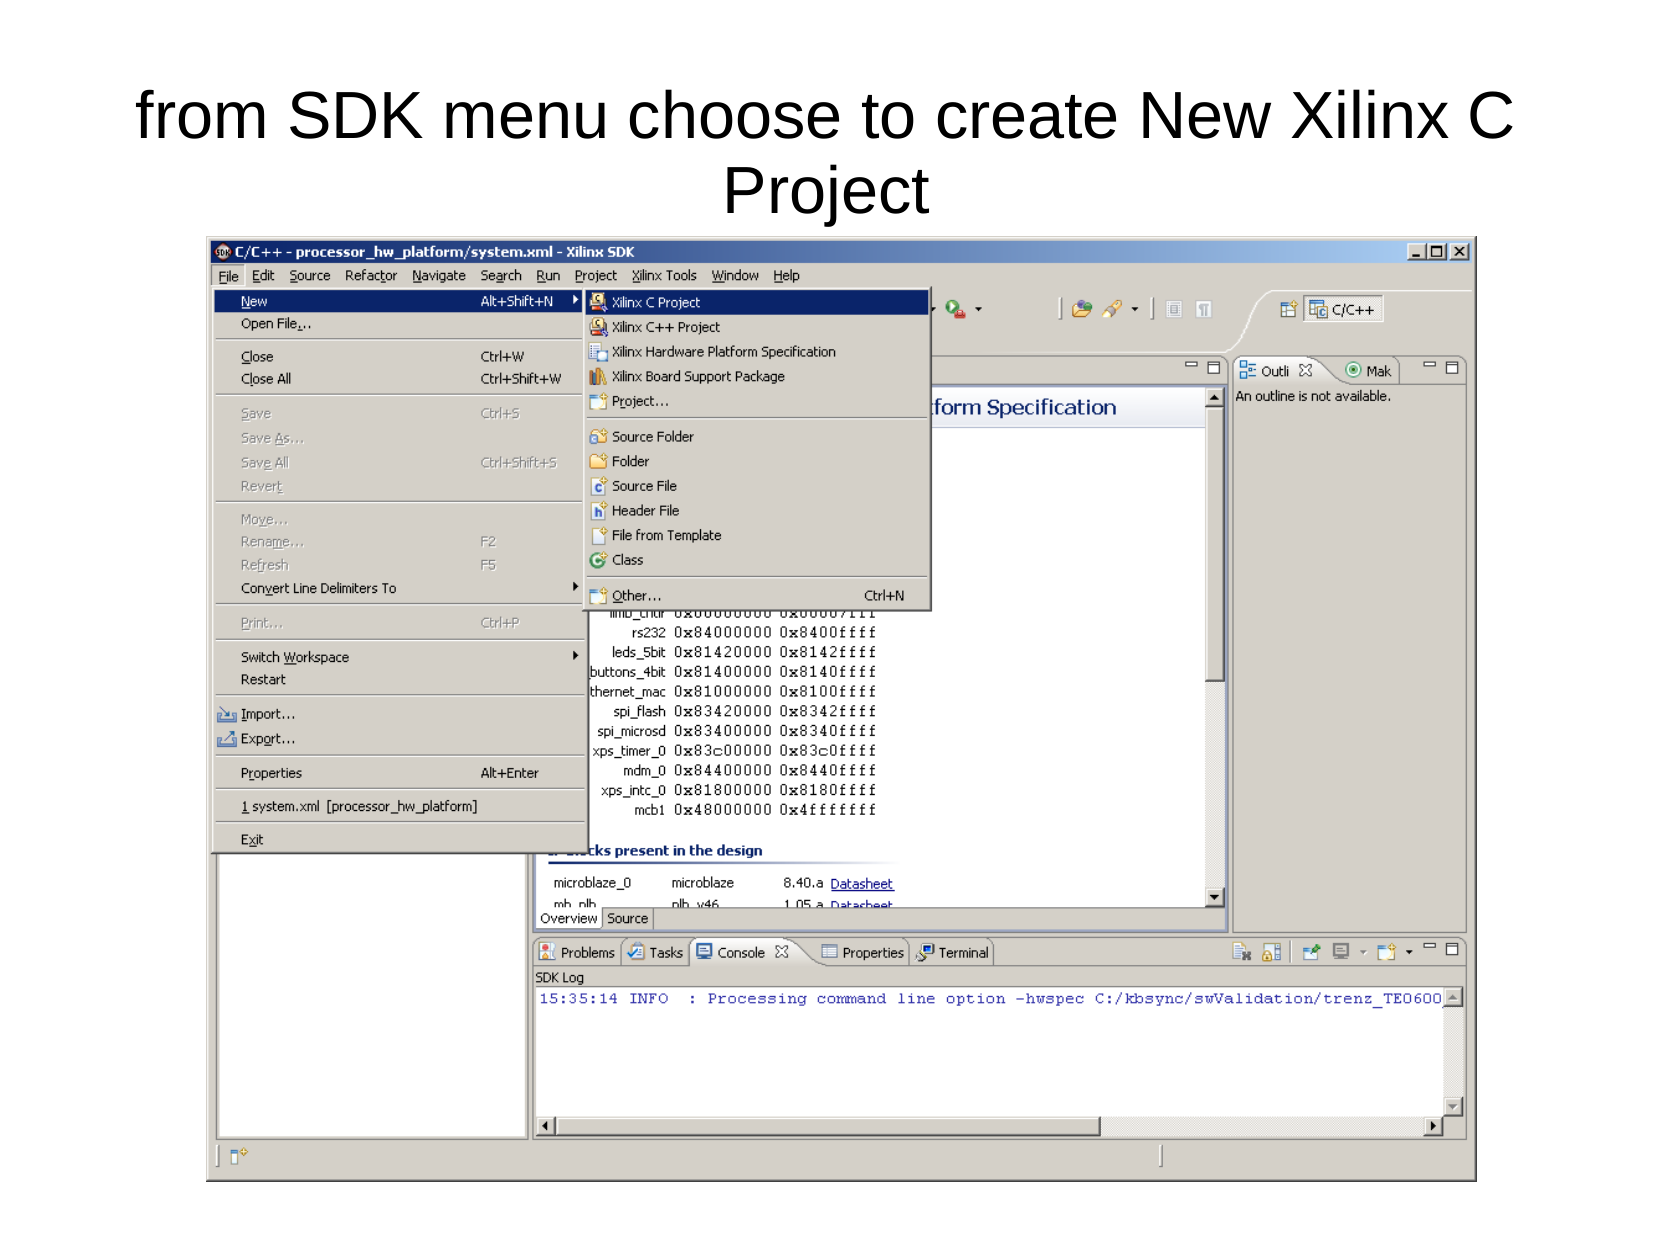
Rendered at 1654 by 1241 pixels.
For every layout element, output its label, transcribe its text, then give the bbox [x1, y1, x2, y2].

picture [206, 236, 1477, 1182]
title from SDK menu choose to create New Xilinx C Project [82, 49, 1571, 257]
